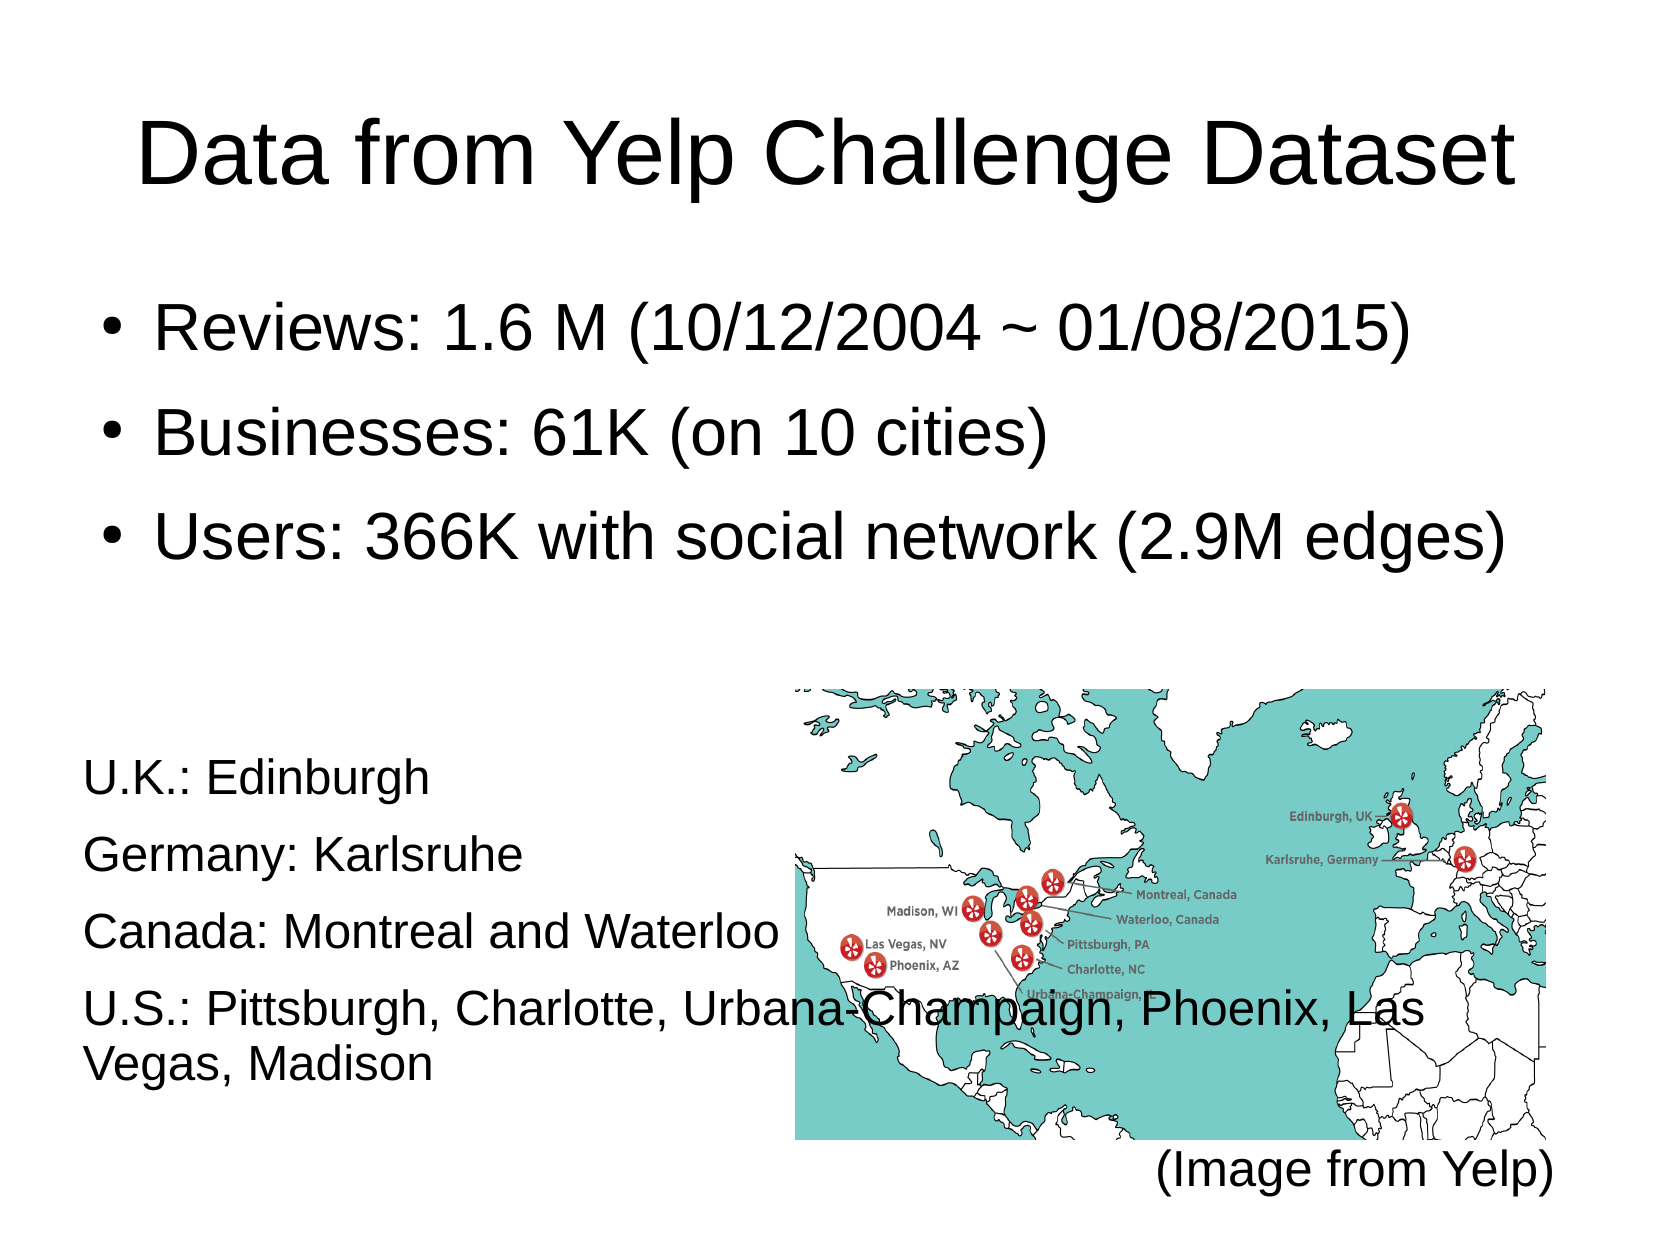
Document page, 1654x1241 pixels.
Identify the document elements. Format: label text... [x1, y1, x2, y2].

list (Image from Yelp) [1155, 1140, 1557, 1204]
picture [795, 689, 1546, 750]
picture [795, 1094, 1546, 1141]
list Reviews: 1.6 M (10/12/2004 ~ 01/08/2015) Businesses: 61K (on 10 cities) Users: 366K with social network (2.9M edges) [82, 290, 1571, 634]
list U.K.: Edinburgh Germany: Karlsruhe Canada: Montreal and Waterloo U.S.: Pittsburgh, Charlotte, Urbana-Champaign, Phoenix, Las Vegas, Madison [82, 750, 1571, 1094]
title Data from Yelp Challenge Dataset [82, 49, 1571, 257]
